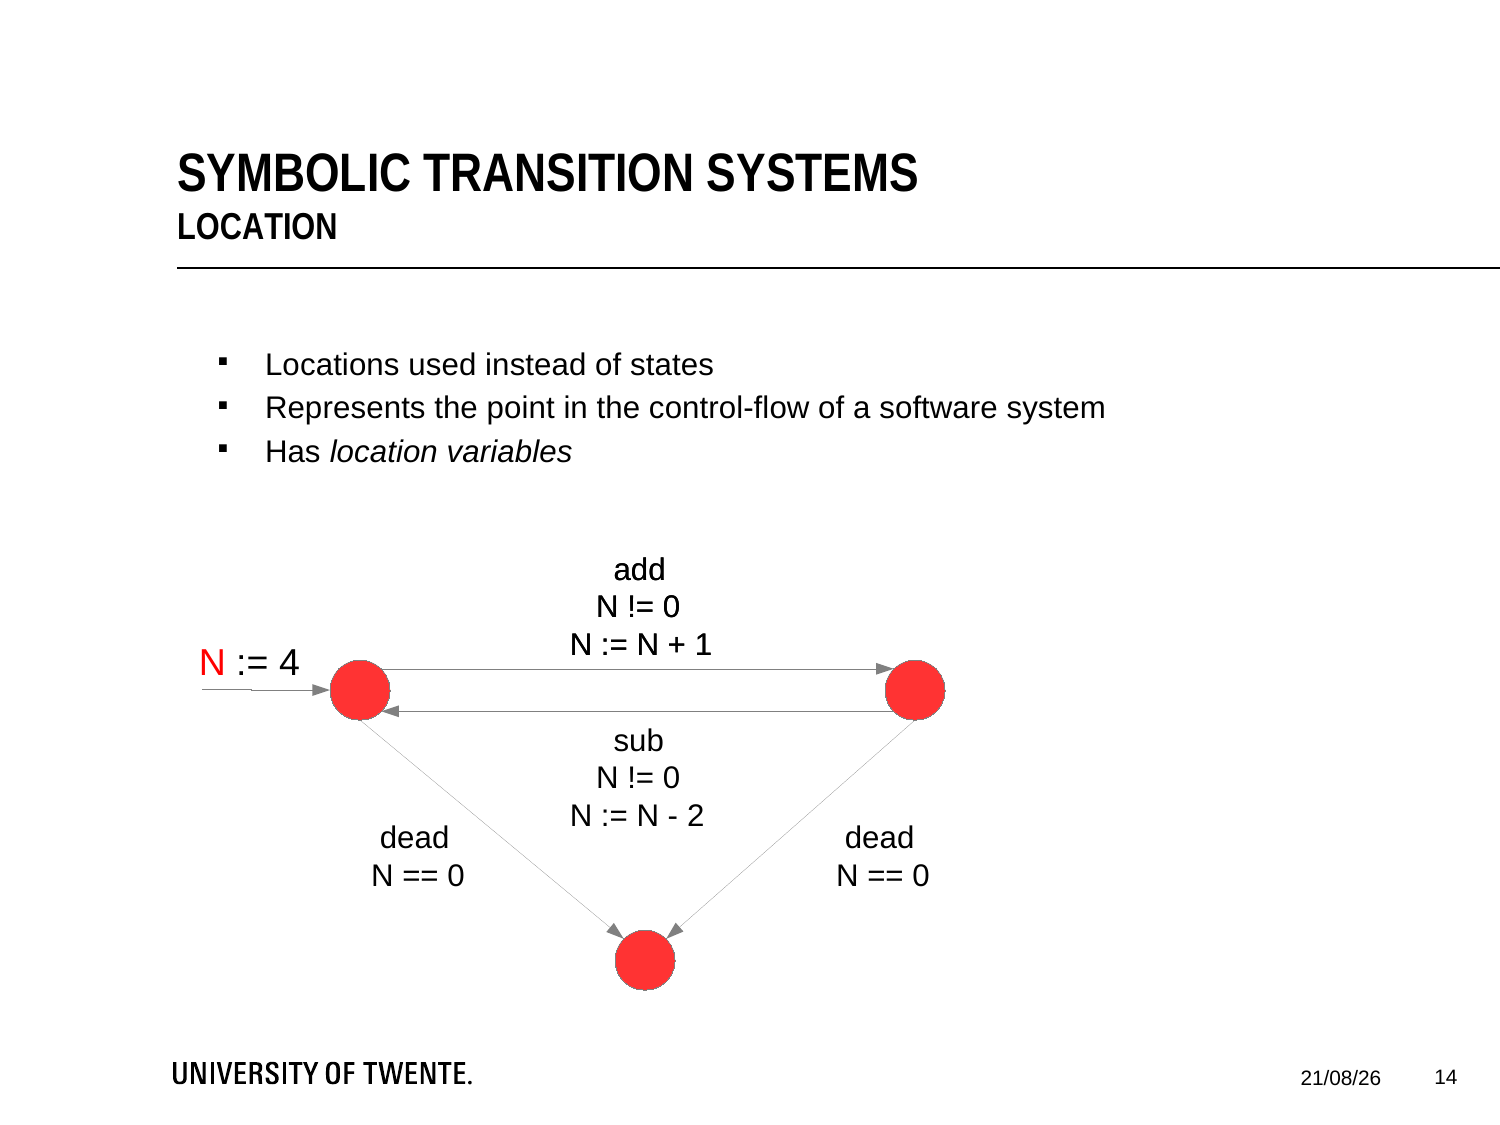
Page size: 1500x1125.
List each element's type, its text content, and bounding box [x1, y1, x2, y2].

text_box add N != 0 N := N + 1 [555, 541, 796, 669]
text_box [885, 660, 946, 721]
title SYMBOLIC TRANSITION SYSTEMS LOCATION [177, 59, 1458, 248]
list Locations used instead of states Represents the point in the control-flow of a software system Has location variables [177, 336, 1457, 593]
text_box 21/05/12 [1242, 1050, 1395, 1125]
text_box N := 4 [184, 630, 316, 691]
text_box sub N != 0 N := N - 2 [555, 712, 796, 841]
text_box [330, 660, 391, 721]
text_box dead N == 0 [795, 810, 1036, 901]
text_box dead N == 0 [330, 810, 571, 901]
text_box [615, 930, 676, 991]
text_box <number> [1395, 1049, 1458, 1125]
